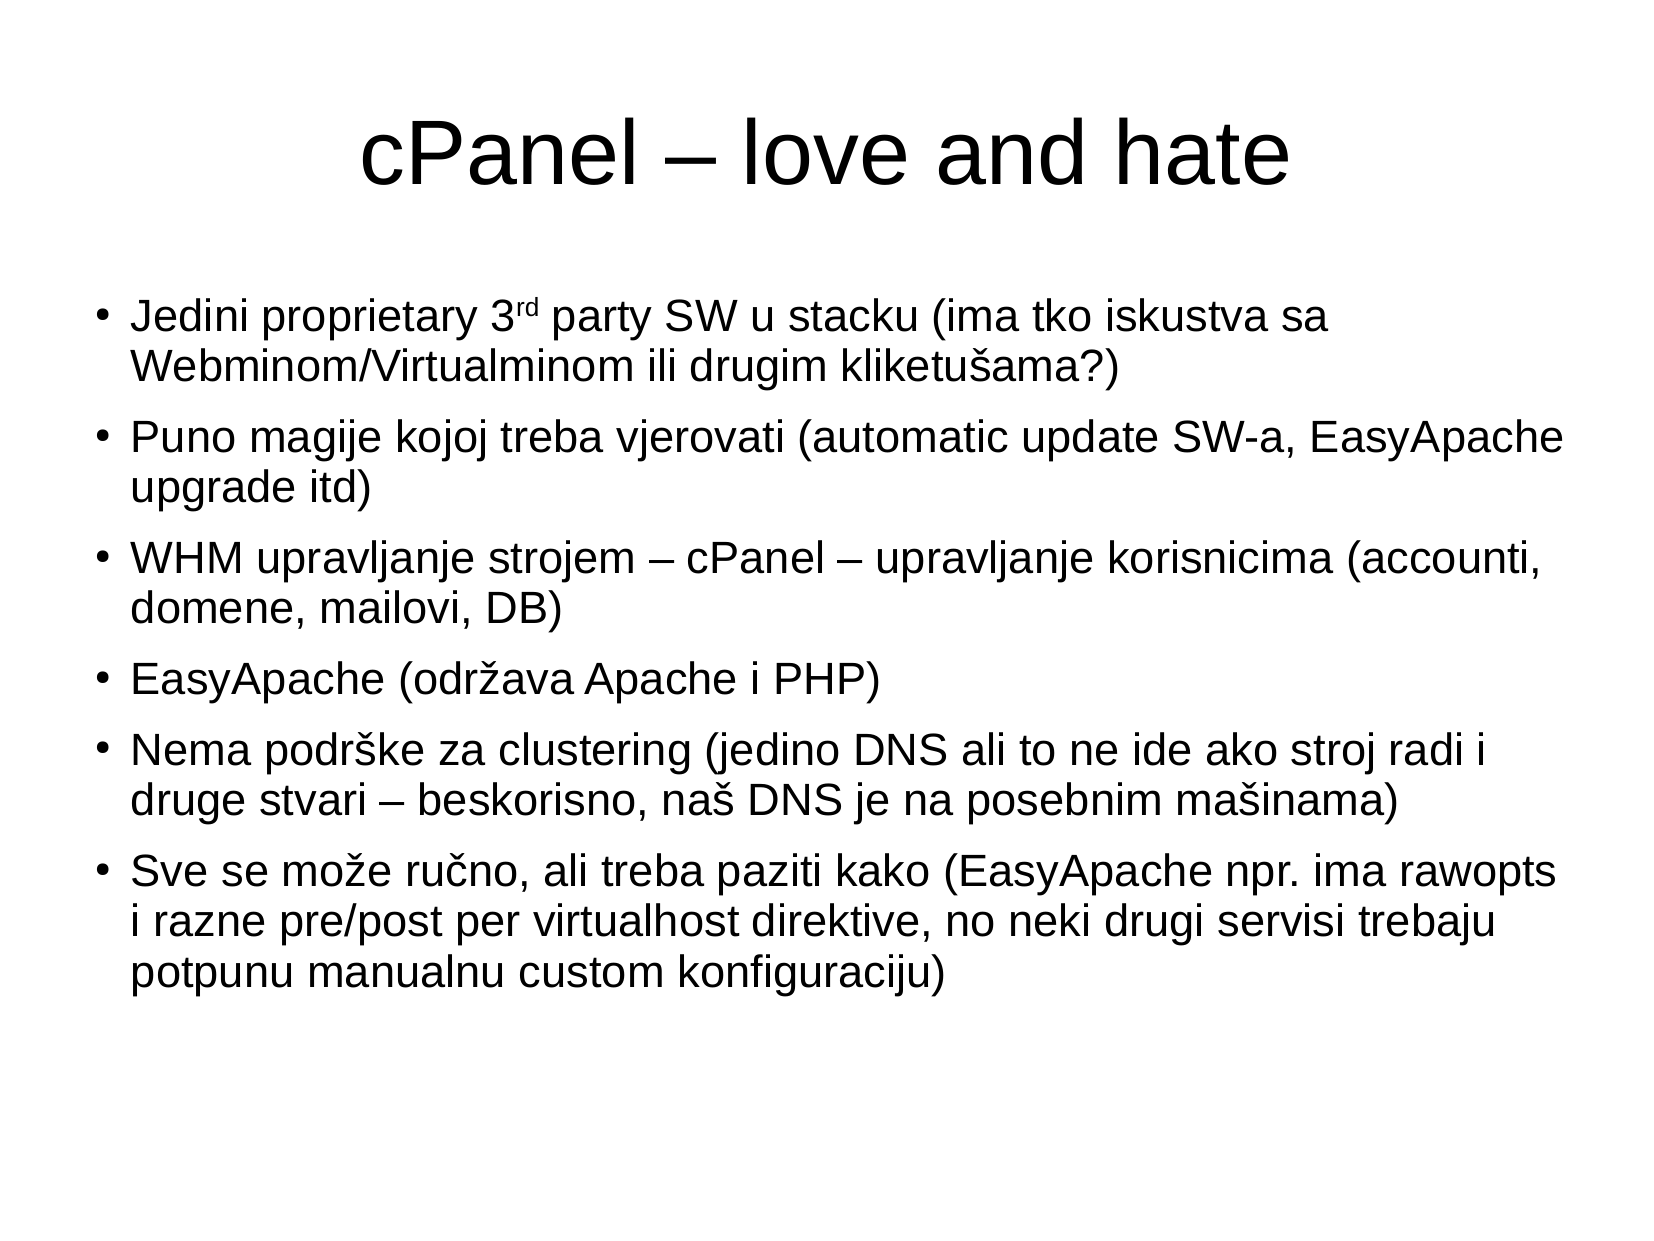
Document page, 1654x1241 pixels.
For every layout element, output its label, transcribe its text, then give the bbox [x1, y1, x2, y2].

title cPanel – love and hate [82, 49, 1571, 257]
list Jedini proprietary 3rd party SW u stacku (ima tko iskustva sa Webminom/Virtualminom ili drugim kliketušama?) Puno magije kojoj treba vjerovati (automatic update SW-a, EasyApache upgrade itd) WHM upravljanje strojem – cPanel – upravljanje korisnicima (accounti, domene, mailovi, DB) EasyApache (održava Apache i PHP) Nema podrške za clustering (jedino DNS ali to ne ide ako stroj radi i druge stvari – beskorisno, naš DNS je na posebnim mašinama) Sve se može ručno, ali treba paziti kako (EasyApache npr. ima rawopts i razne pre/post per virtualhost direktive, no neki drugi servisi trebaju potpunu manualnu custom konfiguraciju) [82, 290, 1571, 1010]
